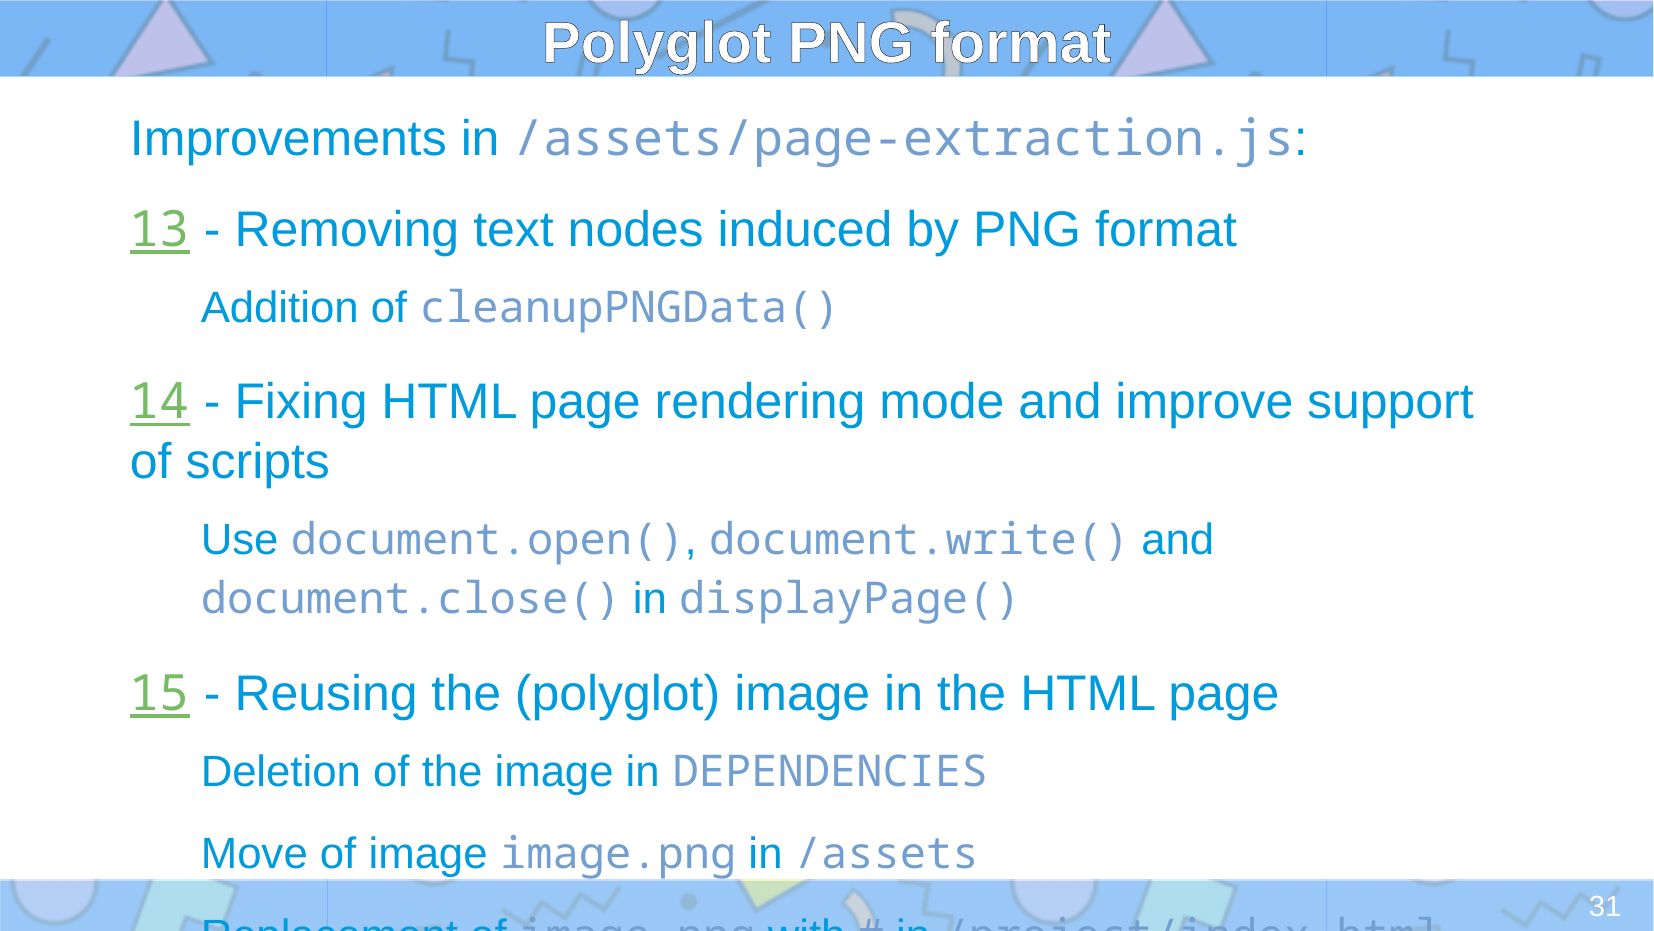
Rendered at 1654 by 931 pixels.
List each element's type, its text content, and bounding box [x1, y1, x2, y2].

picture [0, 0, 1654, 76]
title Polyglot PNG format [59, 3, 1595, 82]
list Improvements in /assets/page-extraction.js: 1️3 - Removing text nodes induced by PNG format Addition of cleanupPNGData() 1️4 - Fixing HTML page rendering mode and improve support of scripts Use document.open(), document.write() and document.close() in displayPage() 1️5 - Reusing the (polyglot) image in the HTML page Deletion of the image in DEPENDENCIES Move of image image.png in /assets Replacement of image.png with # in /project/index.html [59, 101, 1613, 863]
picture [209, 924, 224, 931]
picture [0, 879, 1654, 931]
